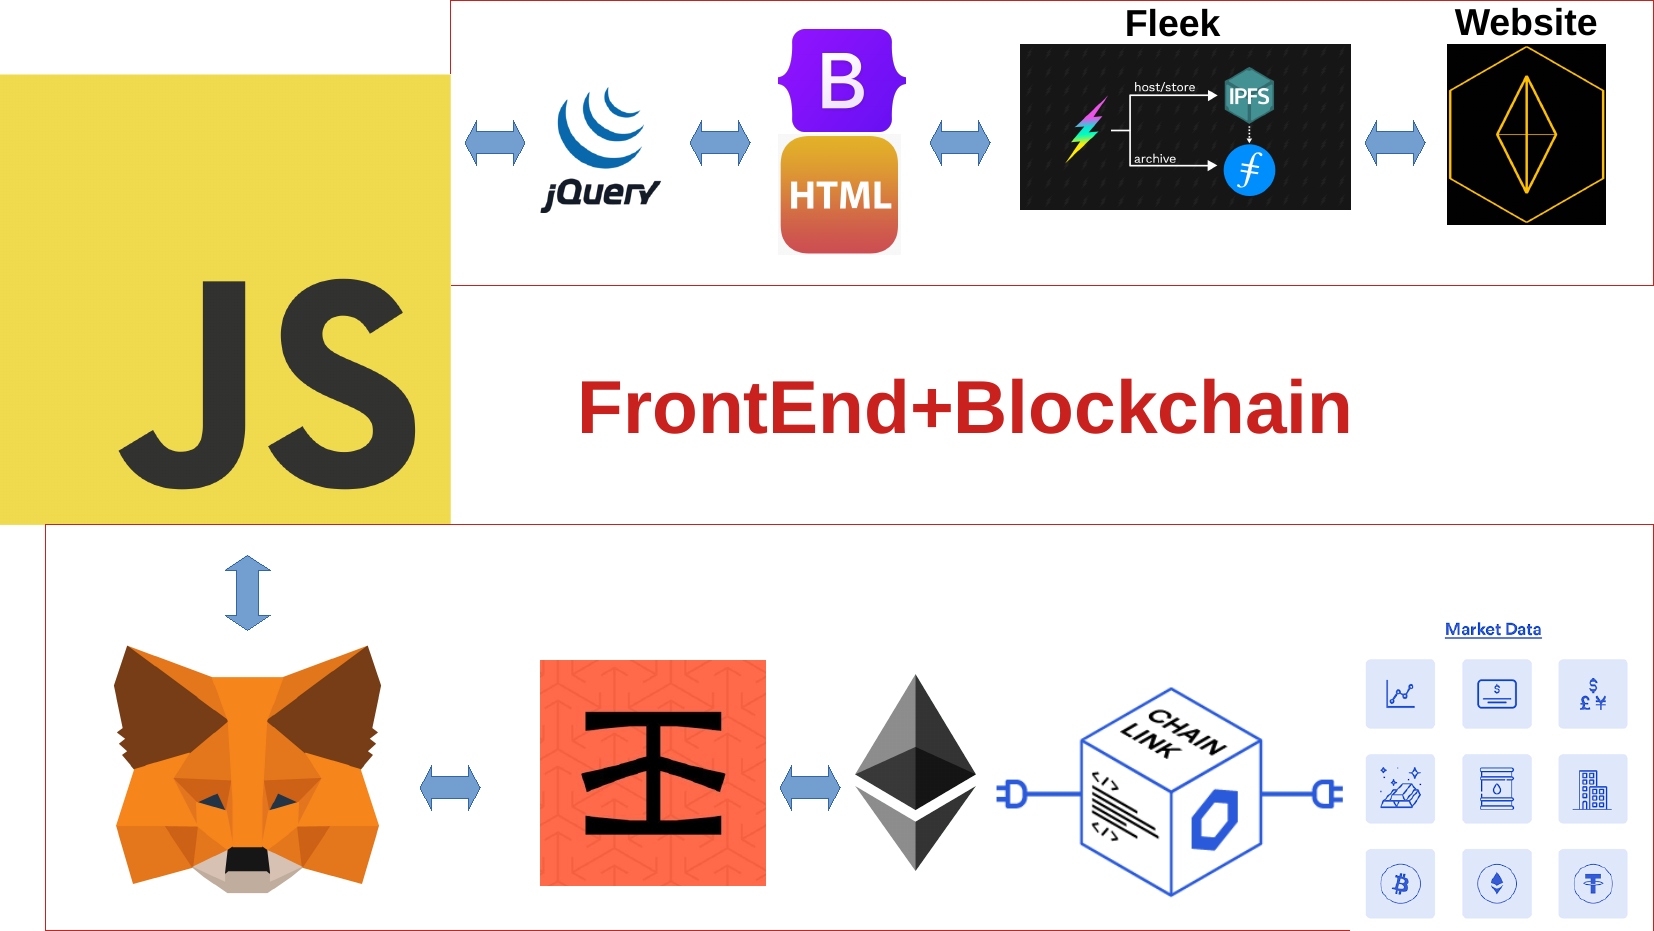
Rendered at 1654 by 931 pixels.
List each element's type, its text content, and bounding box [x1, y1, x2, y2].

text_box Fleek [1110, 0, 1351, 52]
picture [0, 74, 451, 526]
picture [97, 630, 391, 901]
text_box [450, 0, 1654, 240]
picture [1447, 51, 1606, 226]
picture [855, 674, 976, 871]
picture [778, 29, 906, 132]
picture [540, 660, 766, 886]
picture [525, 74, 676, 226]
picture [778, 134, 901, 240]
text_box [45, 524, 1654, 931]
picture [992, 615, 1653, 931]
picture [1020, 44, 1351, 211]
title FrontEnd+Blockchain [221, 240, 1654, 524]
text_box Website [1440, 0, 1654, 51]
